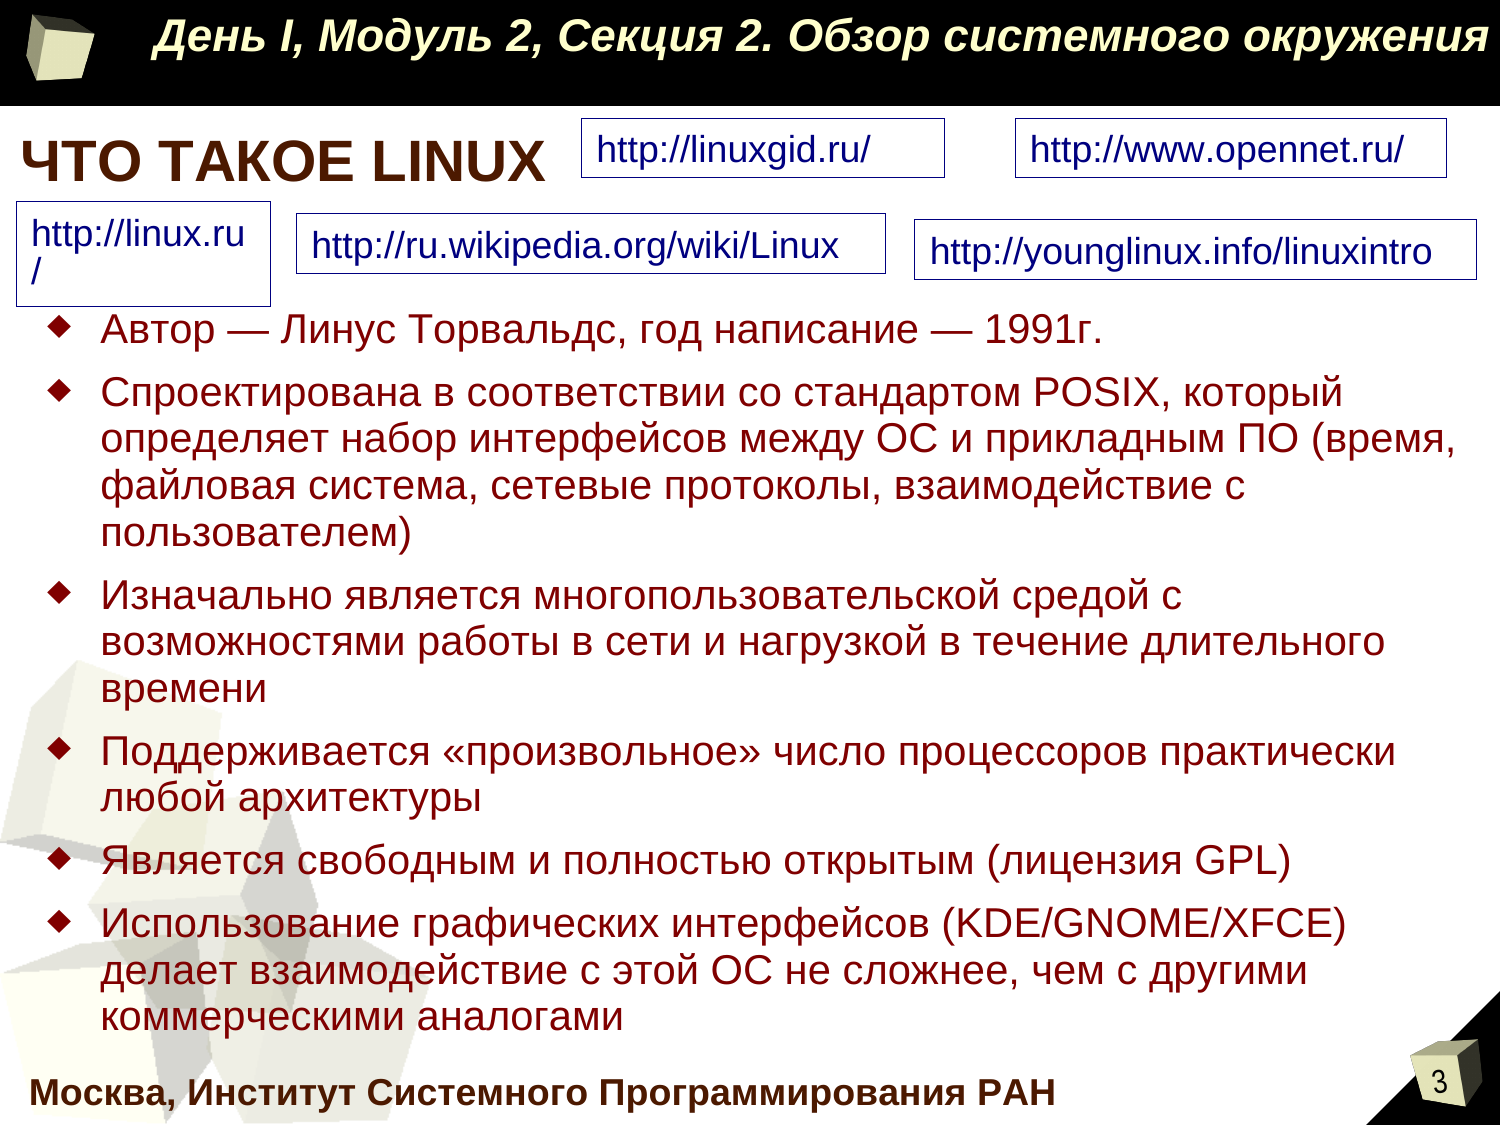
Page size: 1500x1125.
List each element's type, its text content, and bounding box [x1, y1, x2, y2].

text_box http://younglinux.info/linuxintro [914, 219, 1477, 280]
text_box http://linuxgid.ru/ [581, 118, 945, 178]
picture [0, 659, 433, 1125]
text_box Автор — Линус Торвальдс, год написание — 1991г. Спроектирована в соответствии со стандартом POSIX, который определяет набор интерфейсов между ОС и прикладным ПО (время, файловая система, сетевые протоколы, взаимодействие с пользователем) Изначально является многопользовательской средой с возможностями работы в сети и нагрузкой в течение длительного времени Поддерживается «произвольное» число процессоров практически любой архитектуры Является свободным и полностью открытым (лицензия GPL) Использование графических интерфейсов (KDE/GNOME/XFCE) делает взаимодействие с этой ОС не сложнее, чем с другими коммерческими аналогами [29, 305, 1477, 1040]
text_box http://linux.ru/ [16, 201, 271, 307]
text_box http://ru.wikipedia.org/wiki/Linux [296, 213, 886, 274]
text_box http://www.opennet.ru/ [1015, 118, 1447, 178]
picture [423, 1088, 433, 1102]
text_box ЧТО ТАКОЕ LINUX [5, 115, 1500, 201]
